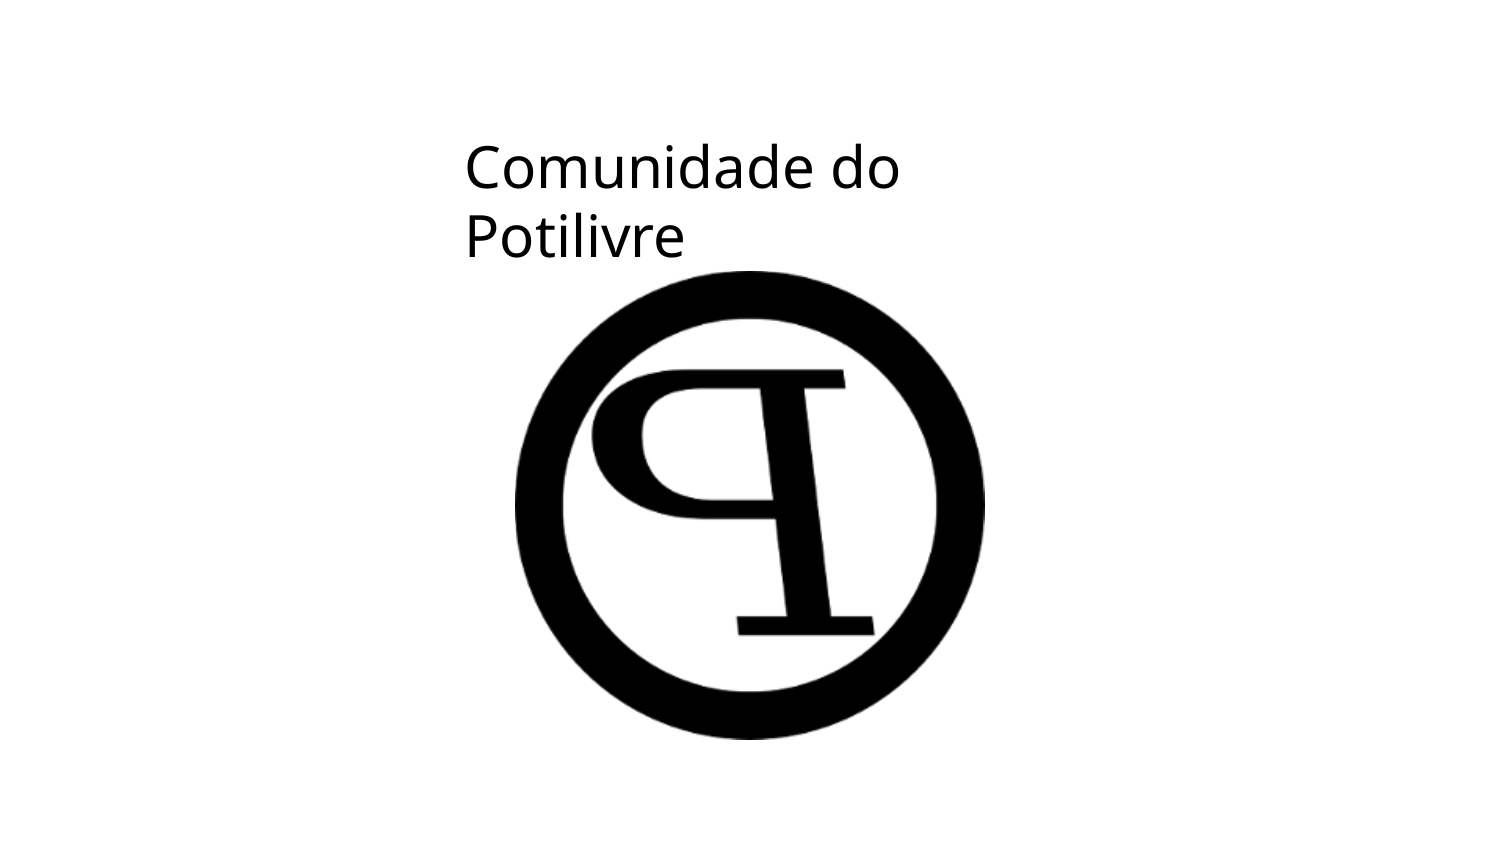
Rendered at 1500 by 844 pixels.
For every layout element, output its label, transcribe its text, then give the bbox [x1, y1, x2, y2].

title Comunidade do Potilivre [449, 114, 1051, 209]
picture [515, 271, 985, 740]
